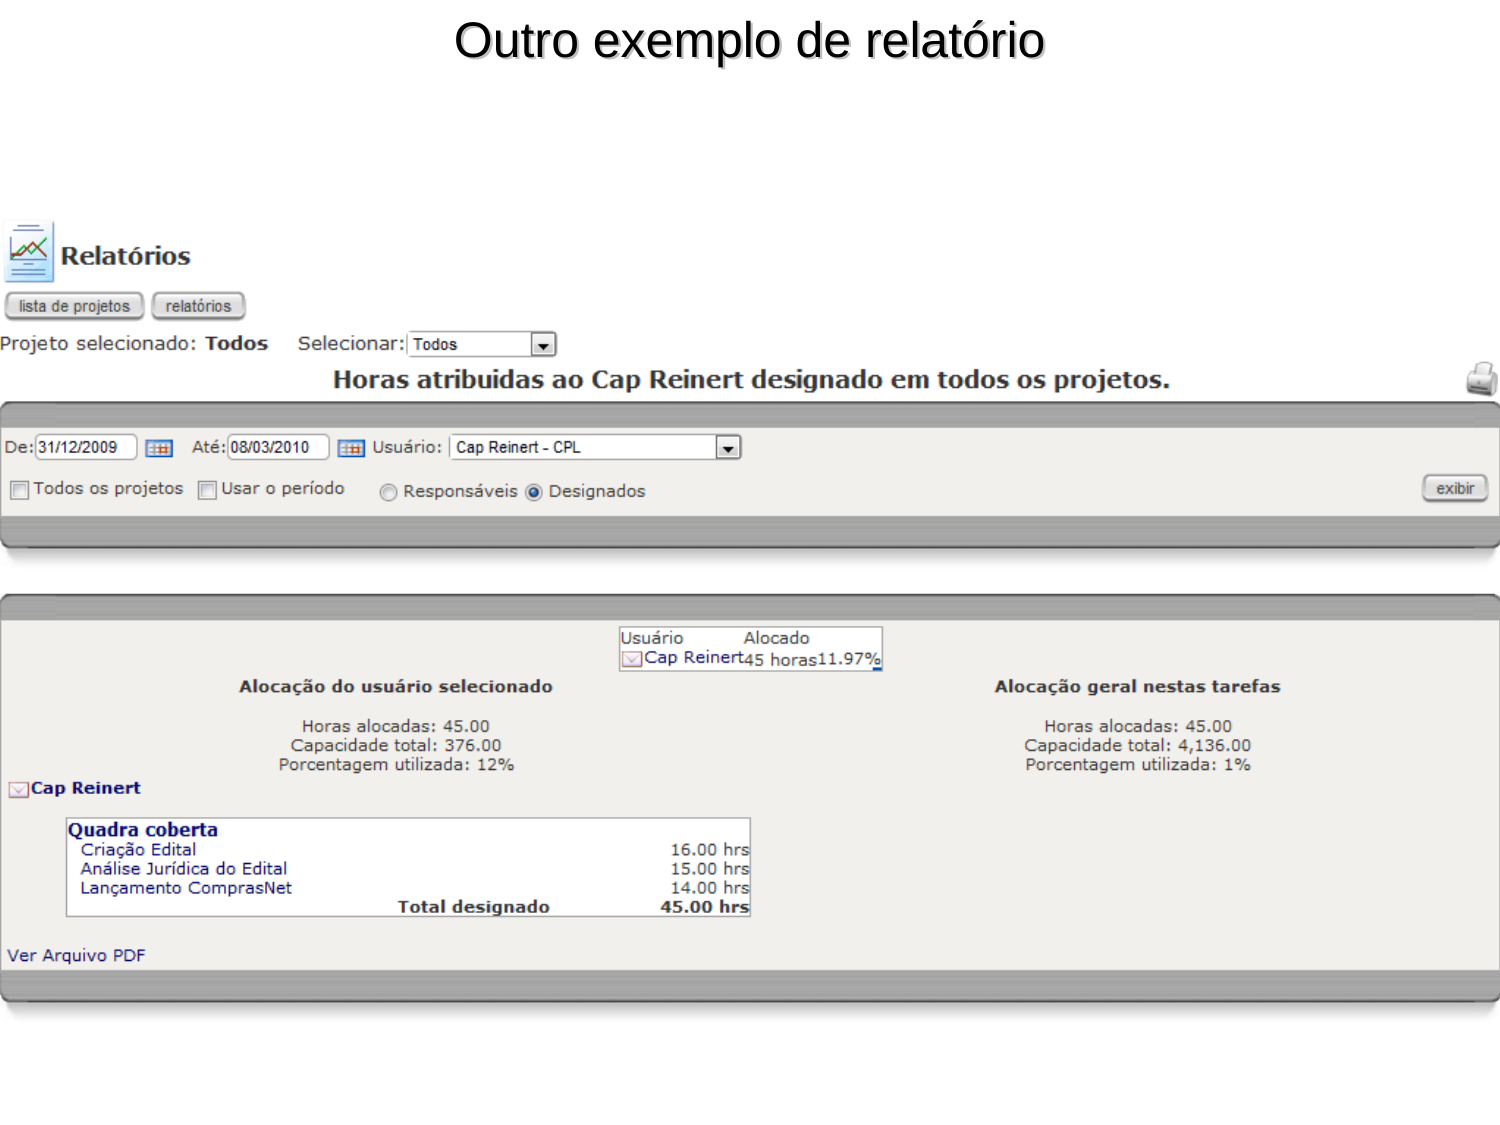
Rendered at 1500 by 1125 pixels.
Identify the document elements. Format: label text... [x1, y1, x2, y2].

text_box Outro exemplo de relatório [0, 0, 1500, 76]
picture [0, 215, 1500, 1032]
